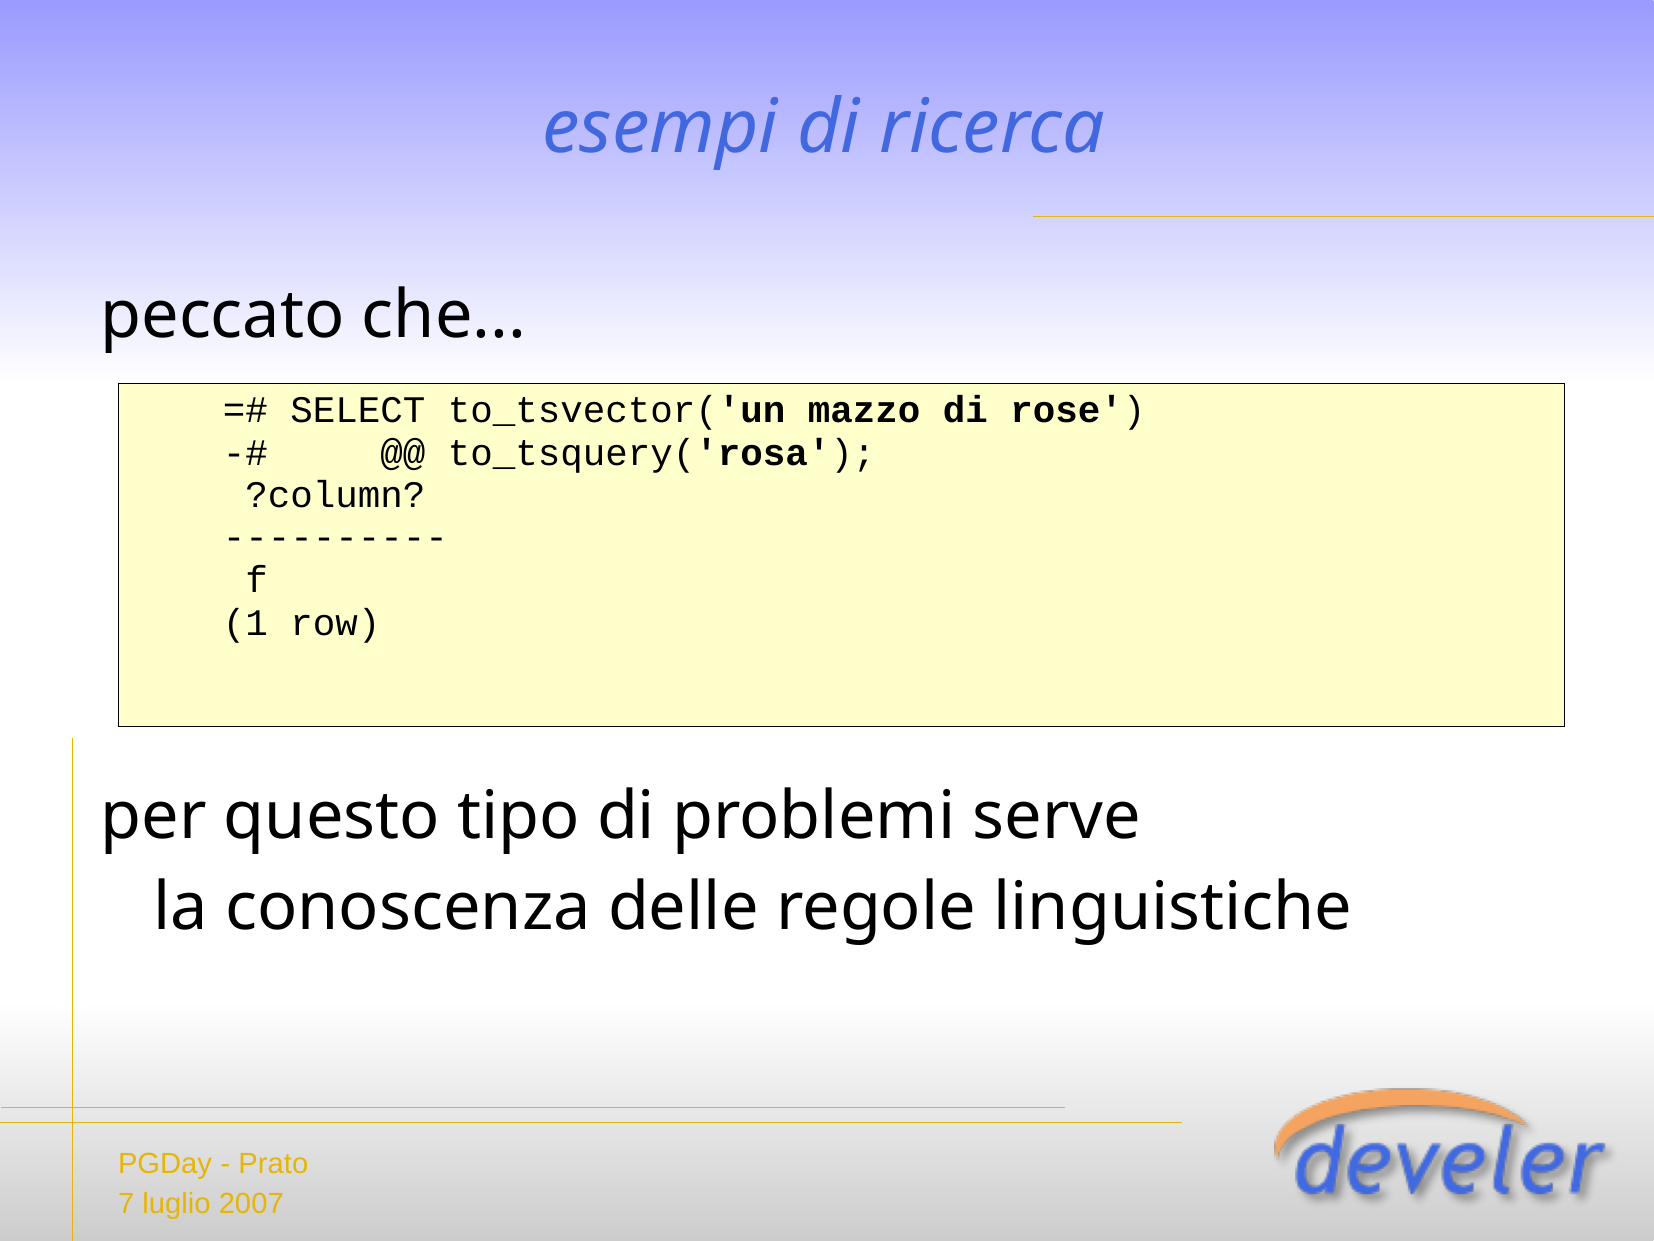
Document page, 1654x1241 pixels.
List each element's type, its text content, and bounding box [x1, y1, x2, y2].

title esempi di ricerca [82, 29, 1565, 217]
list per questo tipo di problemi serve la conoscenza delle regole linguistiche [82, 767, 1571, 1078]
picture [1269, 1083, 1622, 1211]
list peccato che... [82, 265, 1571, 767]
